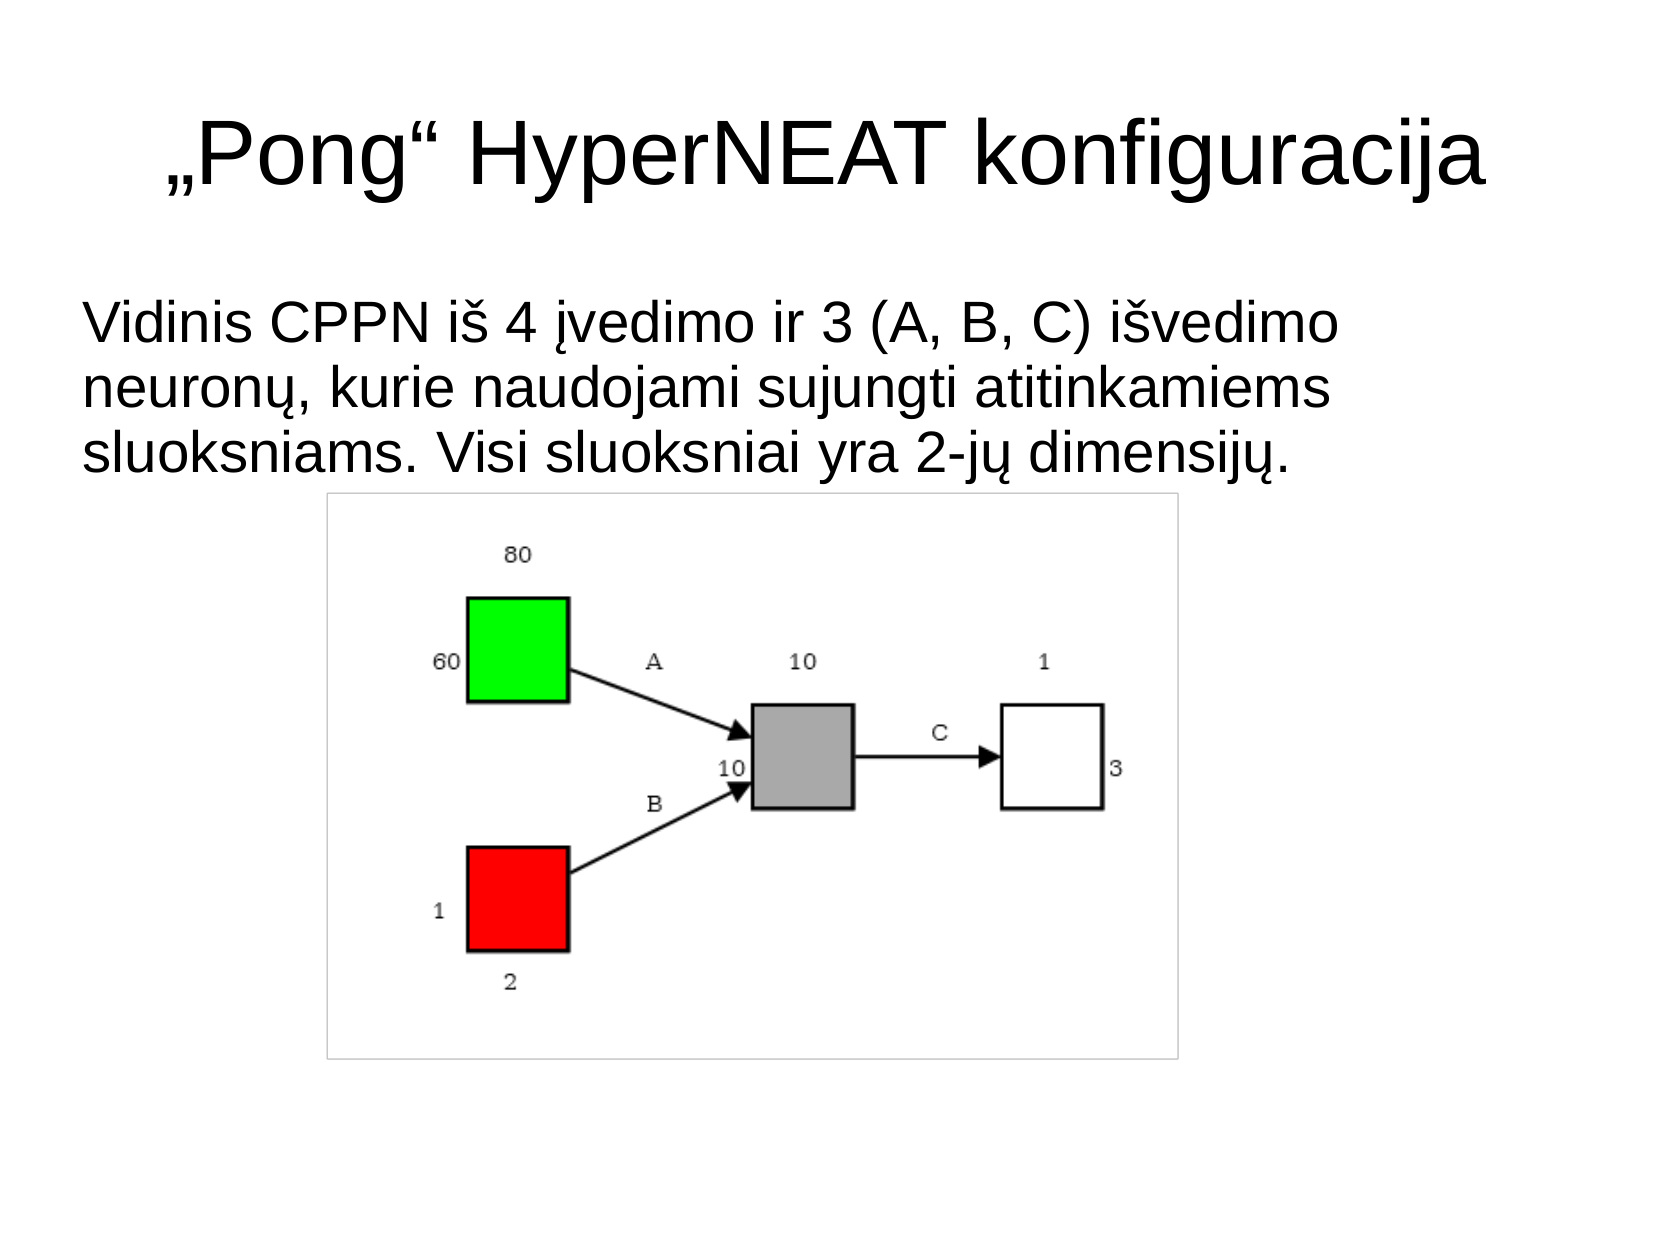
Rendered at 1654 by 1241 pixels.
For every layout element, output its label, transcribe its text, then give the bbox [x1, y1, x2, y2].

title „Pong“ HyperNEAT konfiguracija [82, 49, 1571, 257]
picture [324, 490, 1182, 1063]
list Vidinis CPPN iš 4 įvedimo ir 3 (A, B, C) išvedimo neuronų, kurie naudojami sujungti atitinkamiems sluoksniams. Visi sluoksniai yra 2-jų dimensijų. [82, 290, 1571, 1010]
